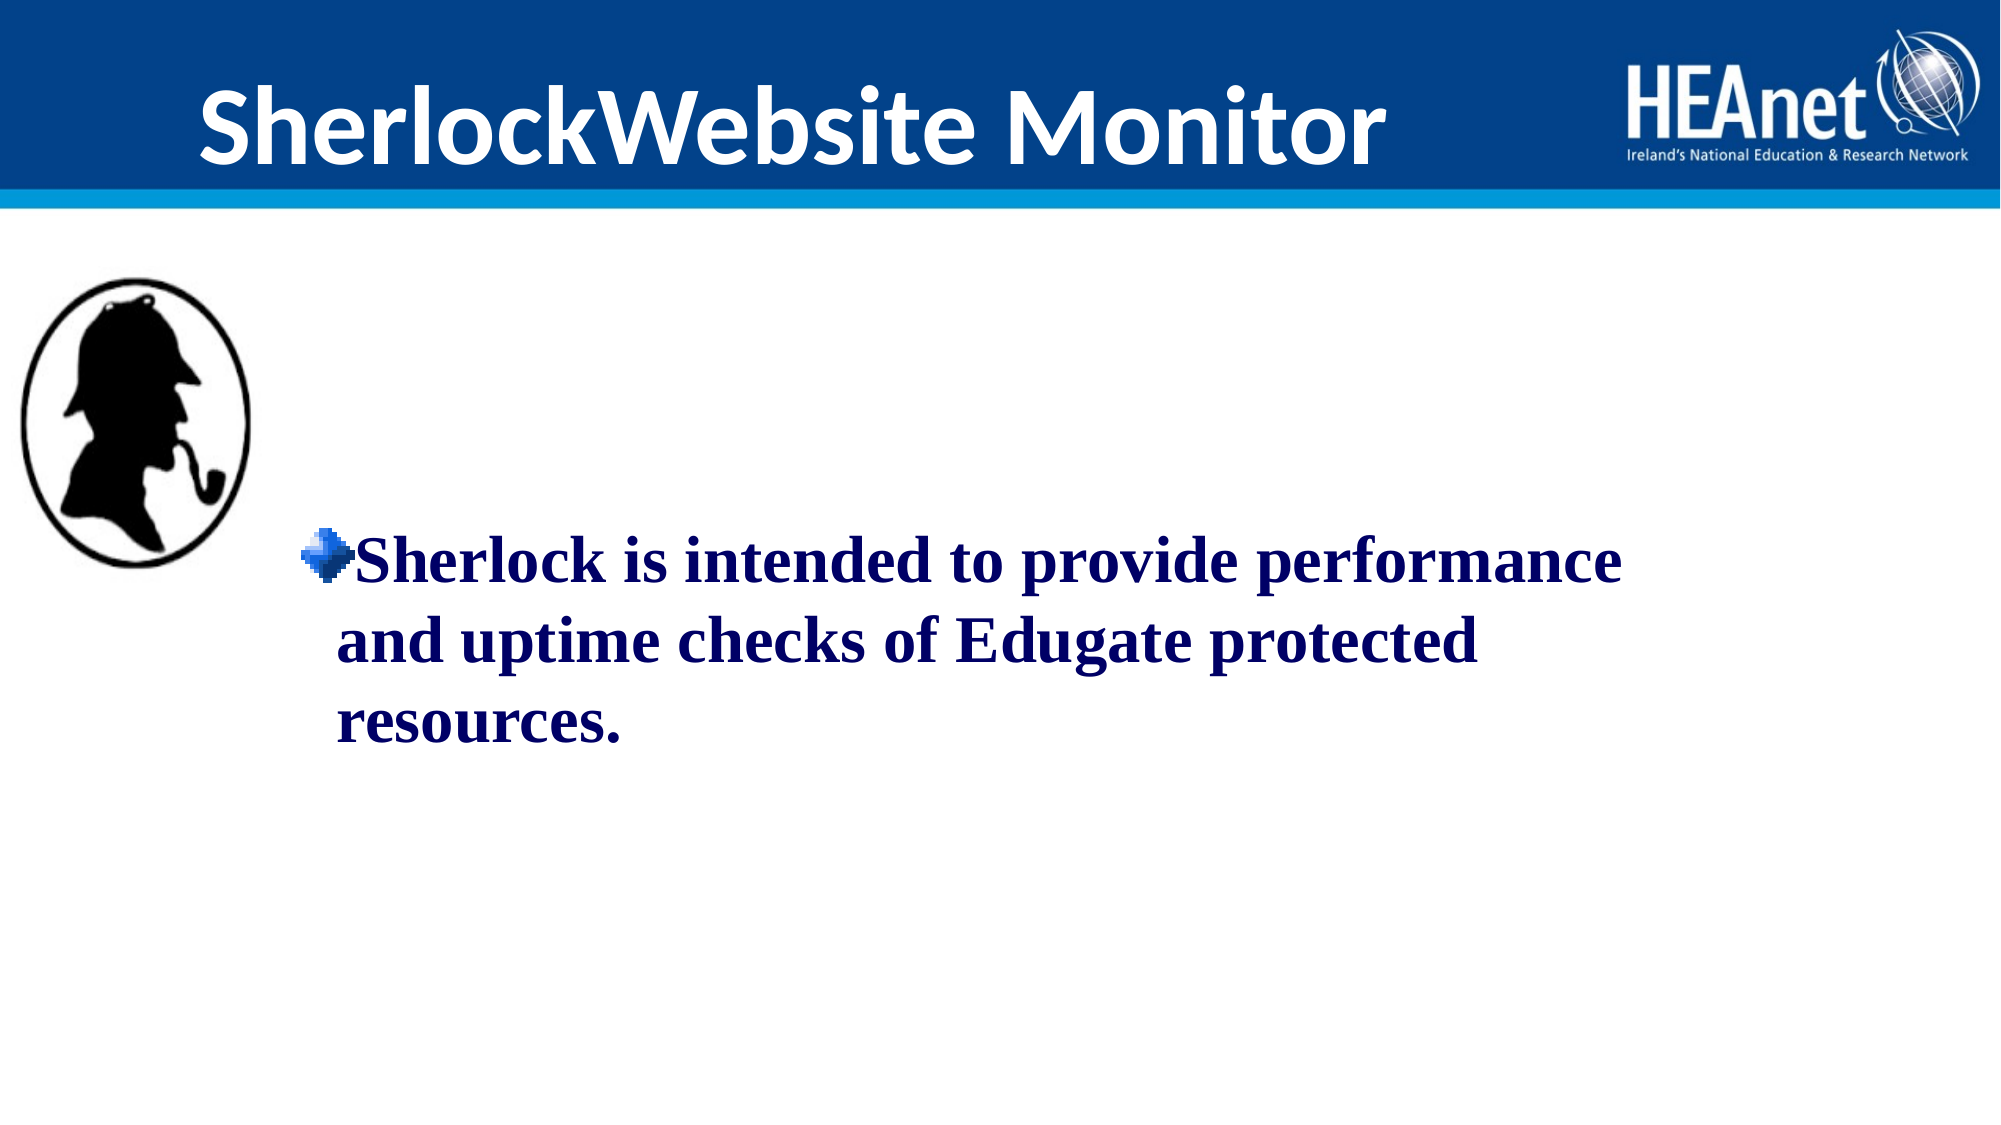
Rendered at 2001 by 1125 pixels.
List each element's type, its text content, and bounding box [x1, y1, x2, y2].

picture [0, 208, 2001, 1125]
text_box Sherlock is intended to provide performance and uptime checks of Edugate protected resources. [286, 508, 1654, 939]
text_box SherlockWebsite Monitor [54, 44, 1559, 194]
picture [0, 0, 2001, 189]
